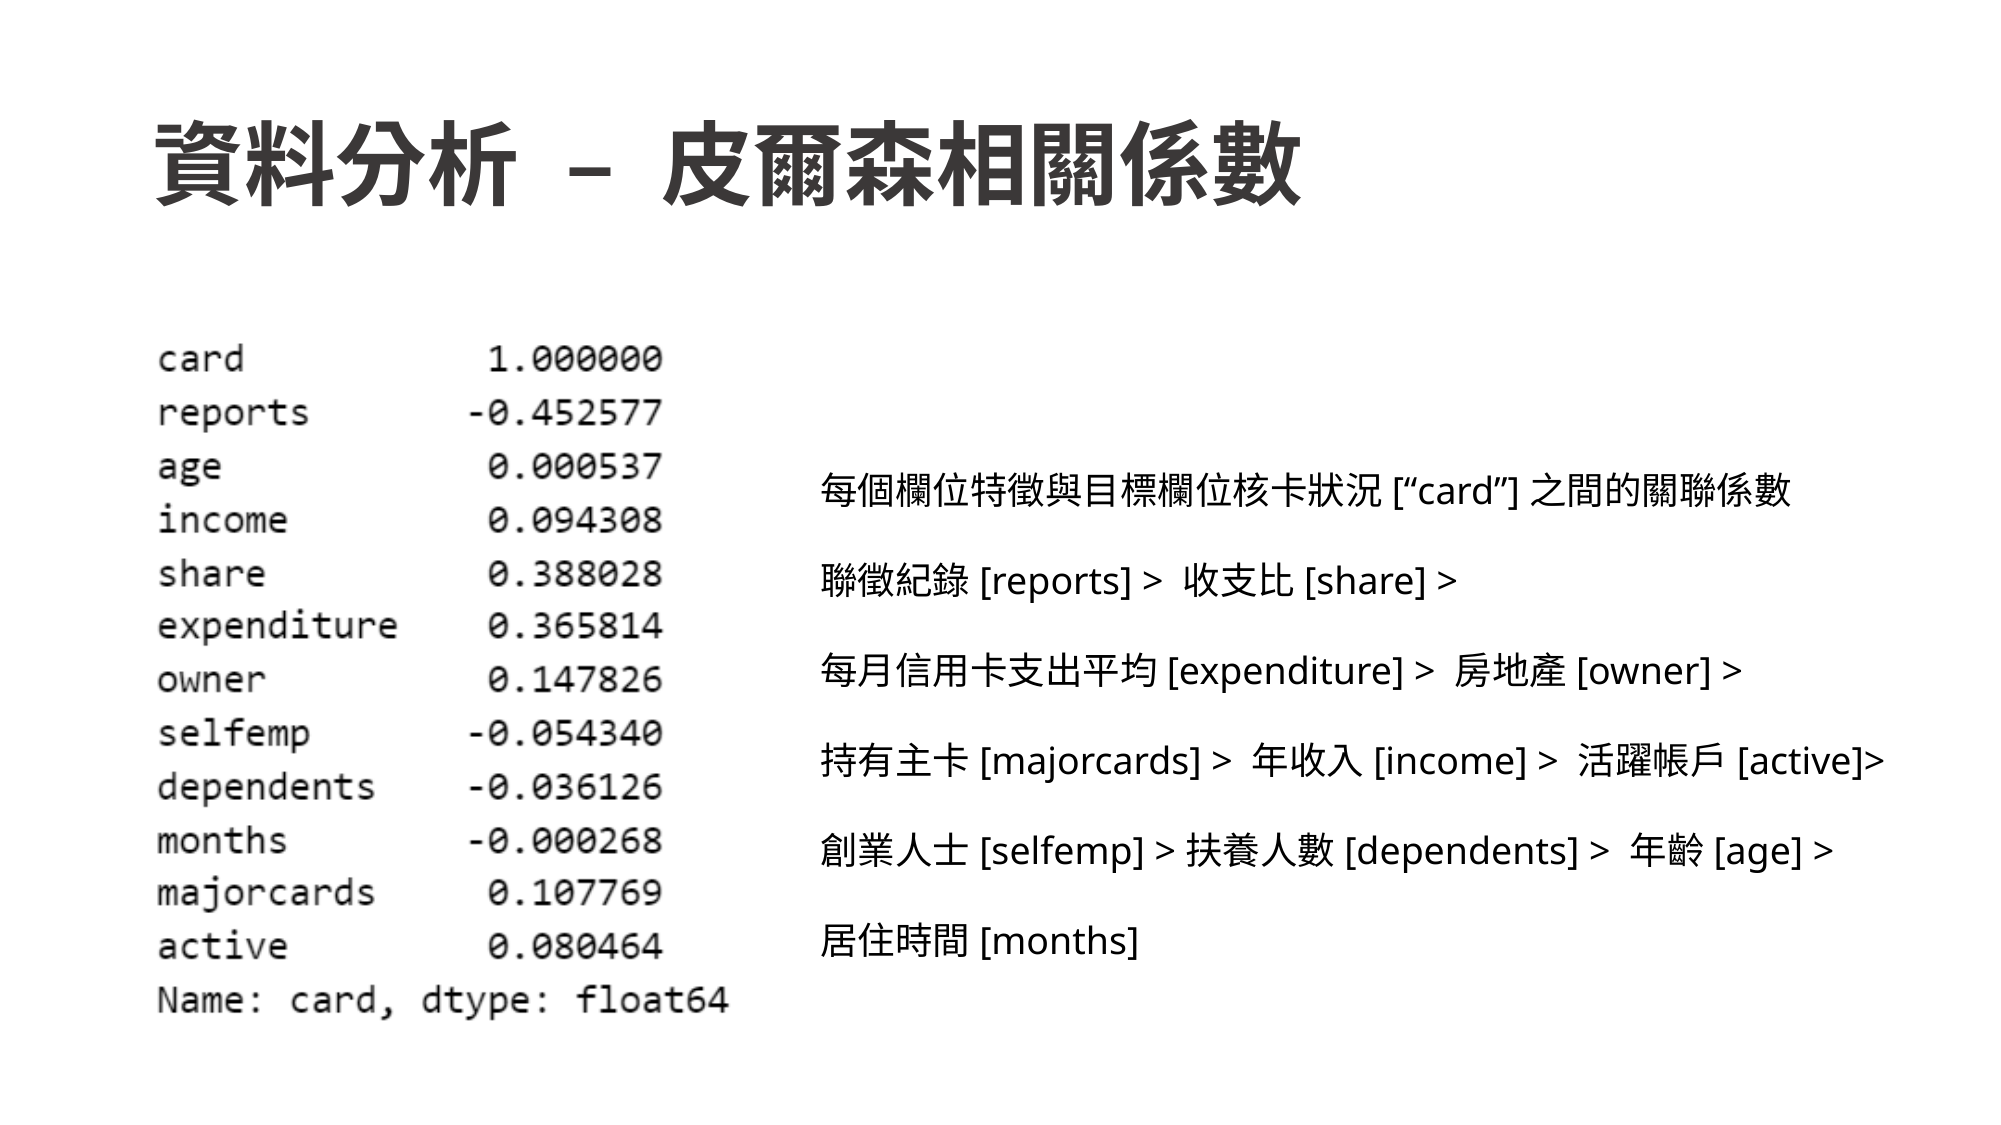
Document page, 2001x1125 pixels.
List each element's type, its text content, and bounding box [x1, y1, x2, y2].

picture [109, 311, 769, 1066]
title 資料分析 – 皮爾森相關係數 [137, 59, 1863, 278]
text_box 每個欄位特徵與目標欄位核卡狀況[“card”]之間的關聯係數 聯徵紀錄[reports] > 收支比[share] > 每月信用卡支出平均[expenditure] > 房地產[owner] > 持有主卡[majorcards] > 年收入[income] > 活躍帳戶[active]> 創業人士[selfemp] >扶養人數[dependents] > 年齡[age] > 居住時間[months] [805, 459, 1901, 1015]
